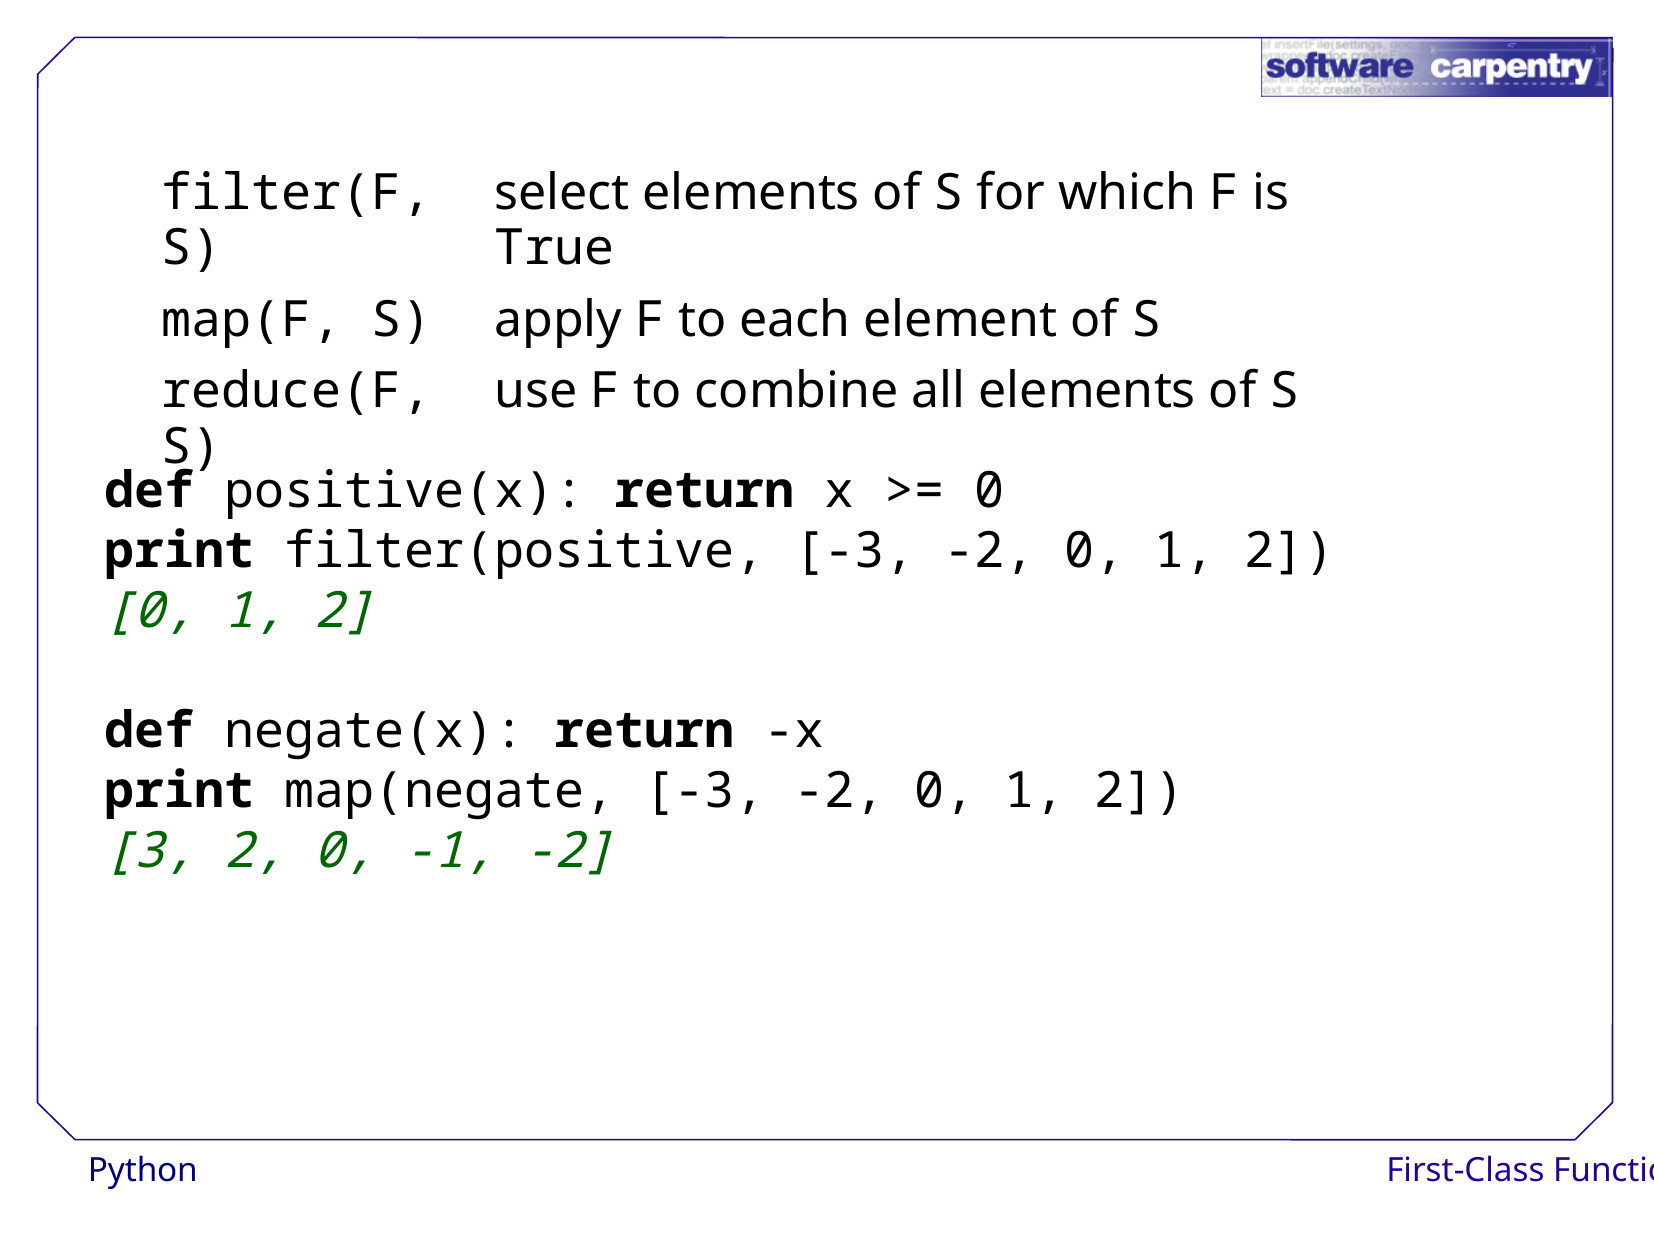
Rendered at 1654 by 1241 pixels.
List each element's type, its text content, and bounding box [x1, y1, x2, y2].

picture [1261, 39, 1613, 97]
text_box def positive(x): return x >= 0 print filter(positive, [-3, -2, 0, 1, 2]) [0, 1, 2] def negate(x): return -x print map(negate, [-3, -2, 0, 1, 2]) [3, 2, 0, -1, -2] [89, 449, 1234, 1121]
table_cell map(F, S) [146, 284, 480, 355]
table_cell use F to combine all elements of S [480, 355, 1384, 482]
table_cell apply F to each element of S [480, 284, 1384, 355]
table_cell reduce(F, S) [146, 355, 480, 449]
table_header select elements of S for which F is True [480, 157, 1384, 284]
table_header filter(F, S) [146, 157, 480, 284]
